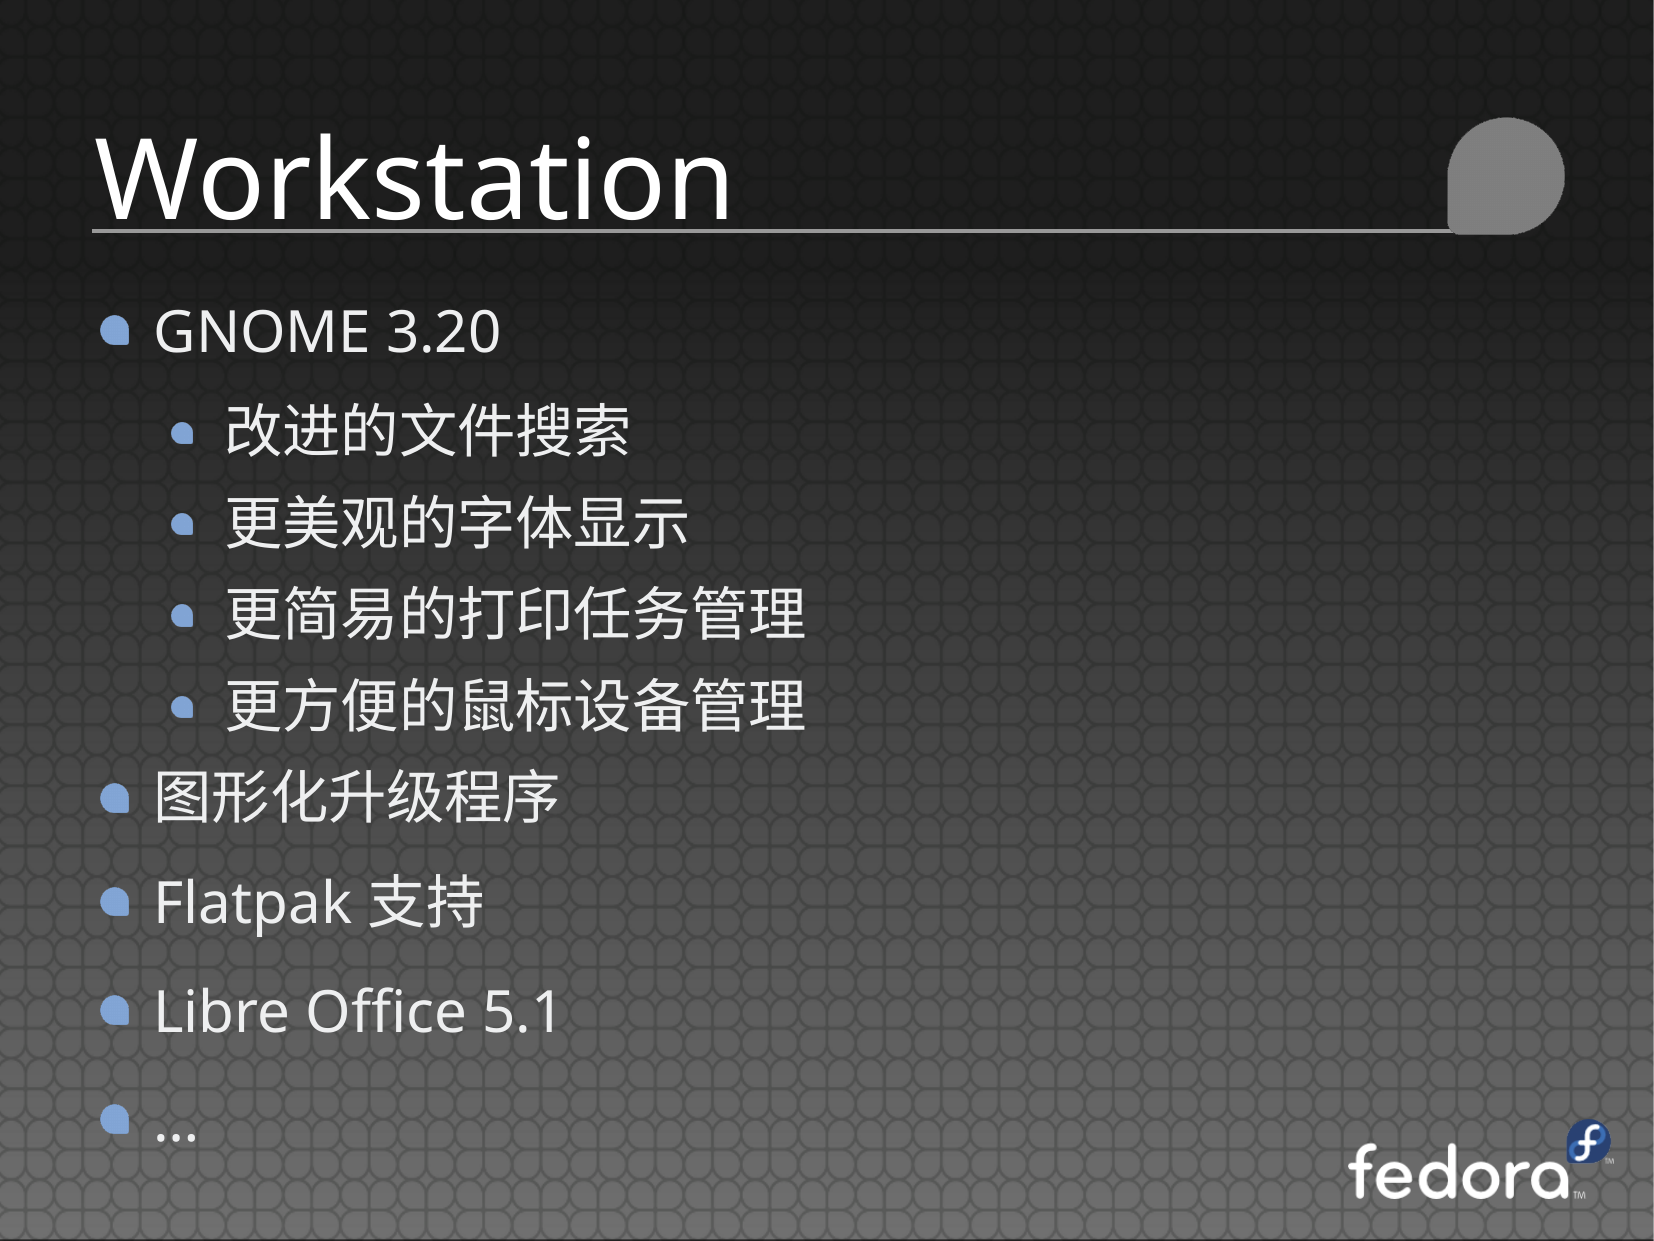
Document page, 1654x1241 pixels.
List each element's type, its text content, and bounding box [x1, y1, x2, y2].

list GNOME 3.20 改进的文件搜索 更美观的字体显示 更简易的打印任务管理 更方便的鼠标设备管理 图形化升级程序 Flatpak支持 Libre Office 5.1 … [82, 290, 1571, 1113]
title Workstation [94, 100, 1426, 251]
picture [0, 0, 1654, 1241]
